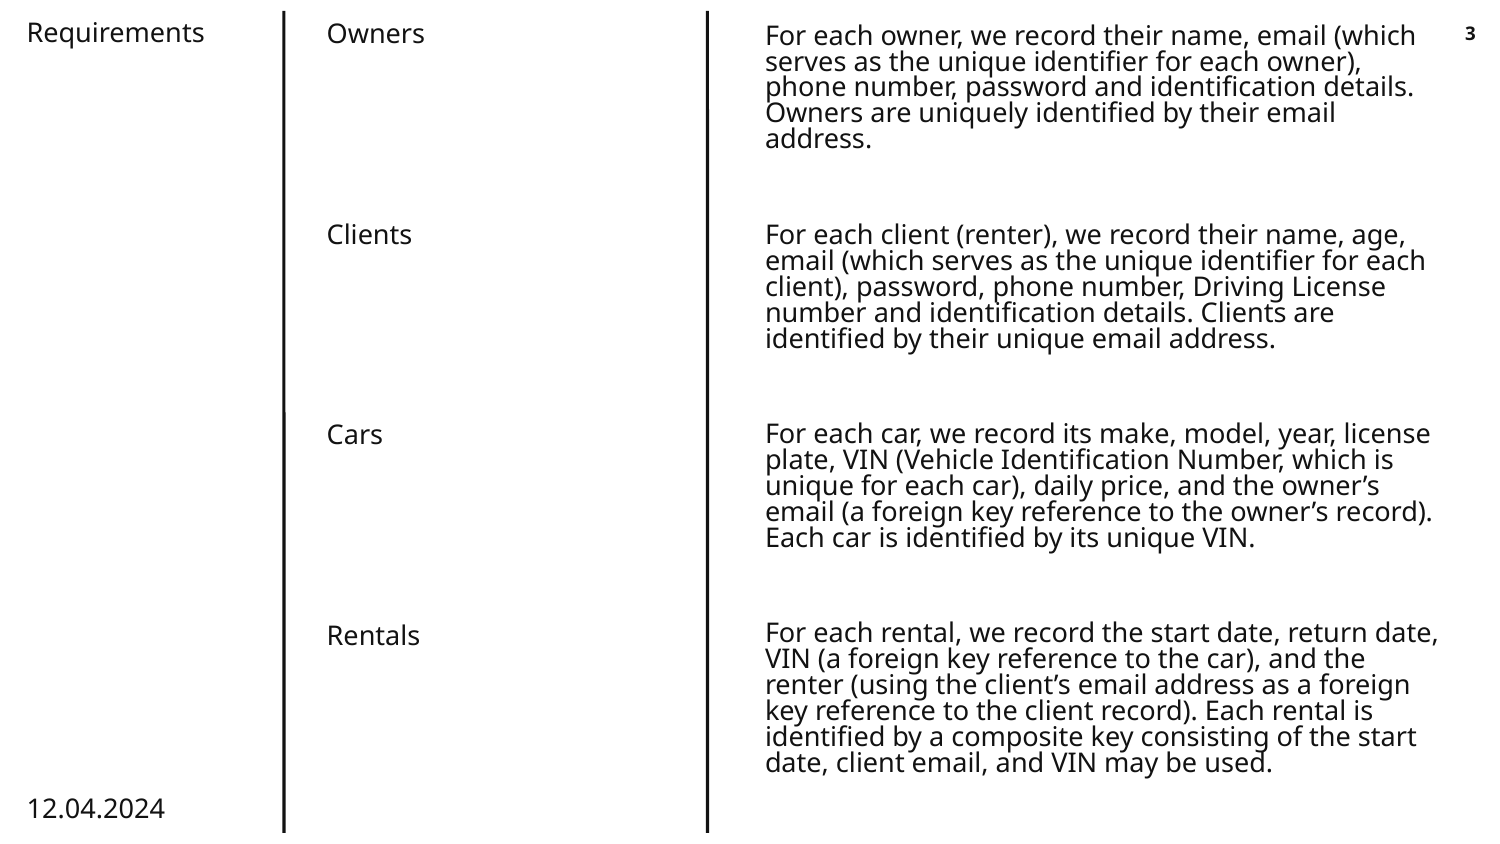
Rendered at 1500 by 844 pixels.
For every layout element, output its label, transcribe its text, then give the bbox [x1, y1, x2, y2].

subtitle Cars [311, 408, 685, 579]
list For each car, we record its make, model, year, license plate, VIN (Vehicle Identification Number, which is unique for each car), daily price, and the owner’s email (a foreign key reference to the owner’s record). Each car is identified by its unique VIN. [750, 407, 1464, 578]
list Requirements [11, 6, 264, 58]
list For each rental, we record the start date, return date, VIN (a foreign key reference to the car), and the renter (using the client’s email address as a foreign key reference to the client record). Each rental is identified by a composite key consisting of the start date, client email, and VIN may be used. [750, 606, 1464, 777]
slide_number <number> [1400, 6, 1491, 72]
subtitle Owners [311, 8, 685, 178]
subtitle Rentals [311, 609, 685, 779]
list 12.04.2024 [11, 782, 264, 833]
subtitle Clients [311, 208, 685, 379]
list For each client (renter), we record their name, age, email (which serves as the unique identifier for each client), password, phone number, Driving License number and identification details. Clients are identified by their unique email address. [750, 208, 1464, 379]
list For each owner, we record their name, email (which serves as the unique identifier for each owner), phone number, password and identification details. Owners are uniquely identified by their email address. [750, 9, 1464, 179]
